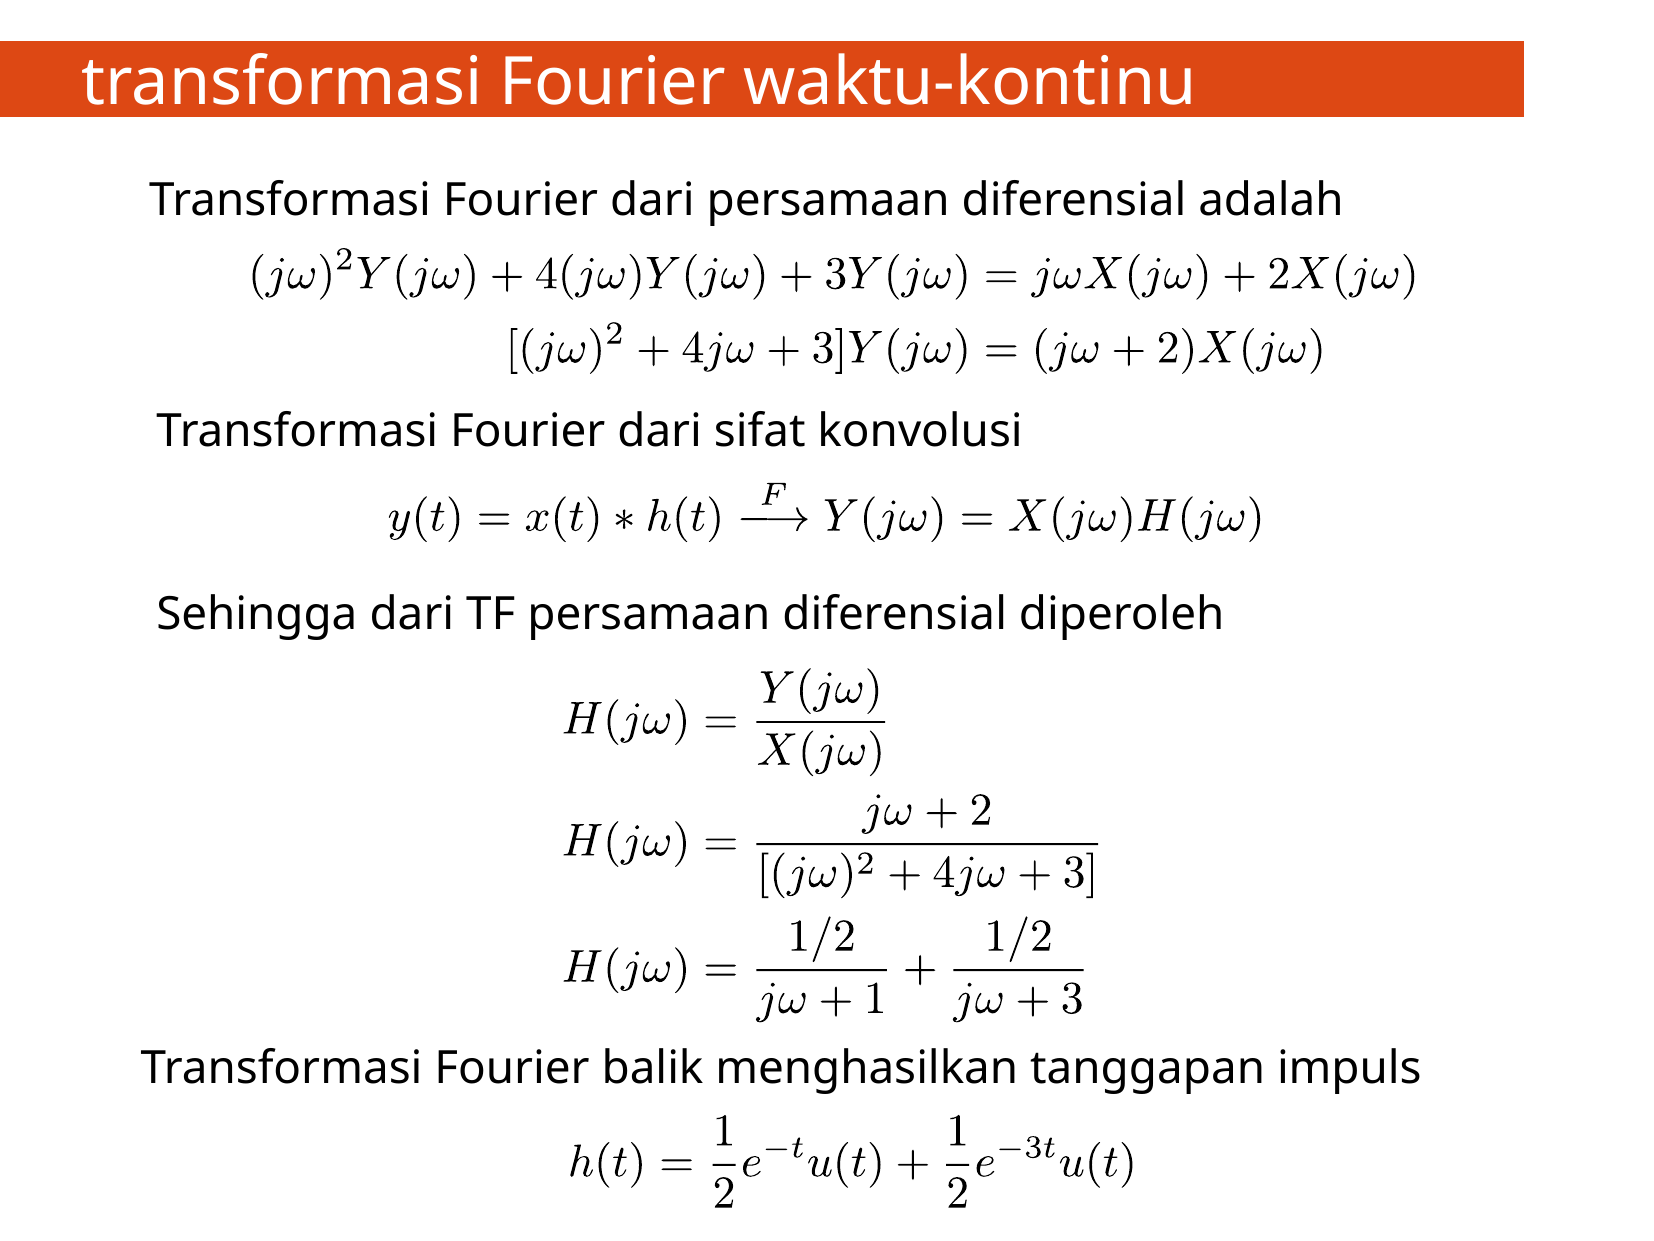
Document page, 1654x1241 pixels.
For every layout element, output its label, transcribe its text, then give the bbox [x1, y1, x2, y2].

text_box [0, 41, 81, 117]
text_box [387, 482, 1265, 543]
text_box Sehingga dari TF persamaan diferensial diperoleh [141, 572, 1170, 640]
text_box Transformasi Fourier dari sifat konvolusi [141, 389, 981, 457]
text_box transformasi Fourier waktu-kontinu [81, 41, 1440, 117]
text_box [248, 248, 1419, 374]
text_box [561, 668, 1099, 1023]
text_box Transformasi Fourier balik menghasilkan tanggapan impuls [125, 1027, 1346, 1094]
text_box [1440, 41, 1524, 117]
text_box Transformasi Fourier dari persamaan diferensial adalah [94, 159, 1275, 226]
text_box [567, 1114, 1137, 1208]
